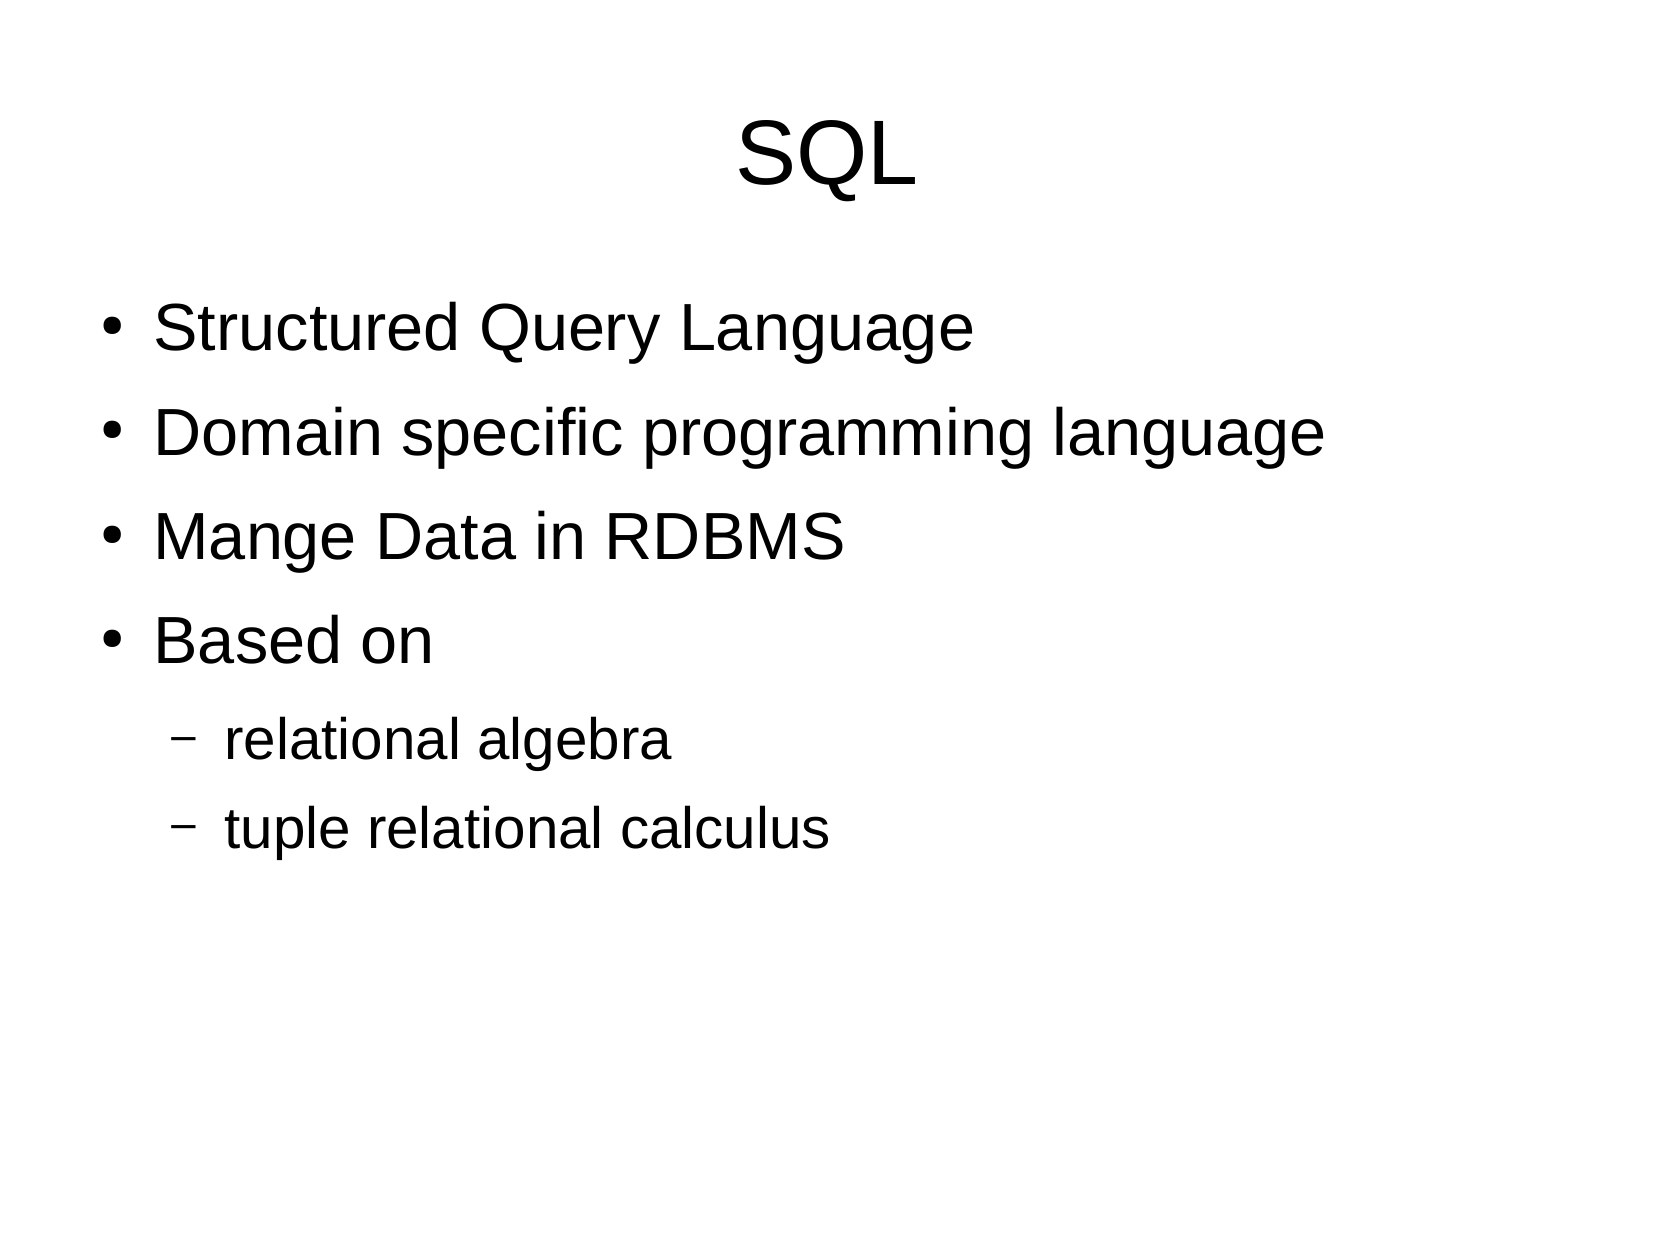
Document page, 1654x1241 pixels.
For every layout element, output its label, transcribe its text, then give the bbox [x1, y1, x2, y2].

title SQL [82, 49, 1571, 257]
list Structured Query Language Domain specific programming language Mange Data in RDBMS Based on relational algebra tuple relational calculus [82, 290, 1571, 1010]
